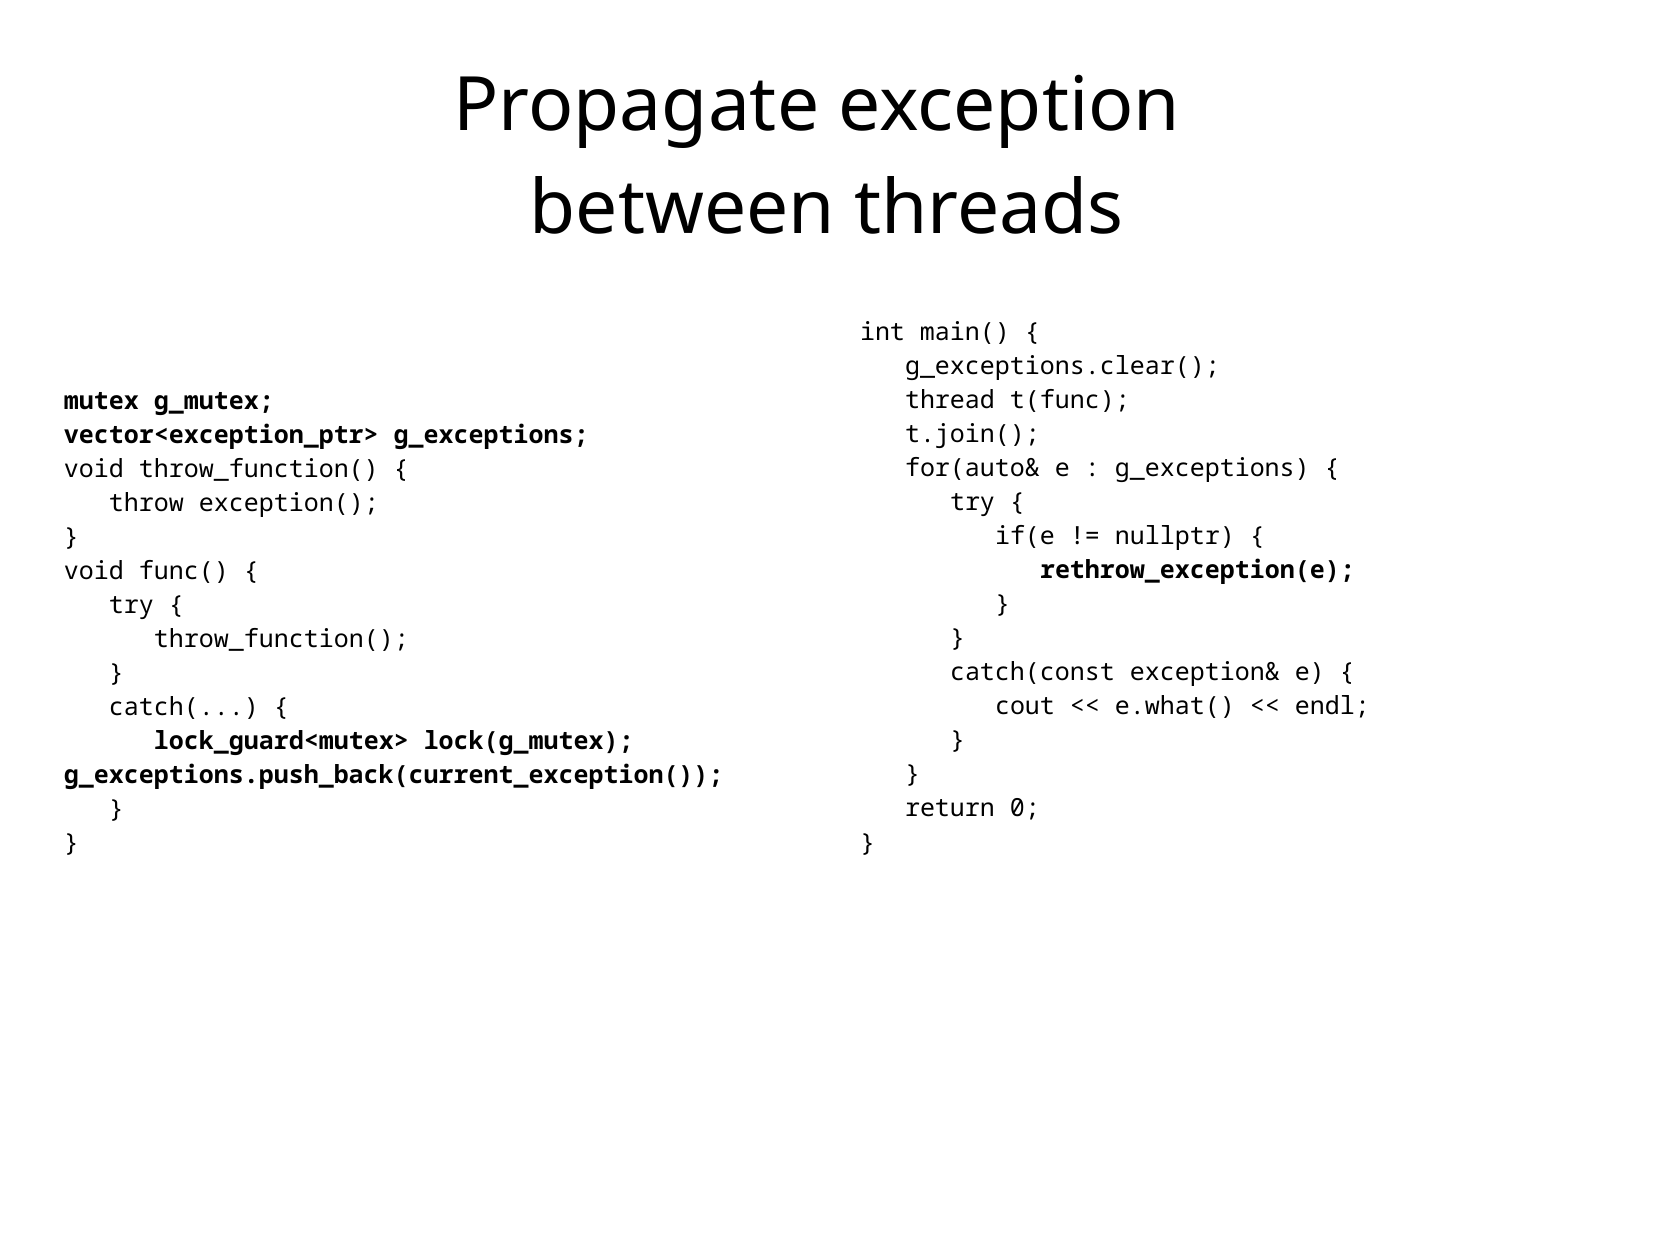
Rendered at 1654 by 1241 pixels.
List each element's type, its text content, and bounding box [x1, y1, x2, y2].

text_box mutex g_mutex; vector<exception_ptr> g_exceptions; void throw_function() { throw exception(); } void func() { try { throw_function(); } catch(...) { lock_guard<mutex> lock(g_mutex); g_exceptions.push_back(current_exception()); } } [49, 375, 796, 1171]
text_box int main() { g_exceptions.clear(); thread t(func); t.join(); for(auto& e : g_exceptions) { try { if(e != nullptr) { rethrow_exception(e); } } catch(const exception& e) { cout << e.what() << endl; } } return 0; } [845, 306, 1591, 1201]
title Propagate exception between threads [82, 49, 1571, 257]
